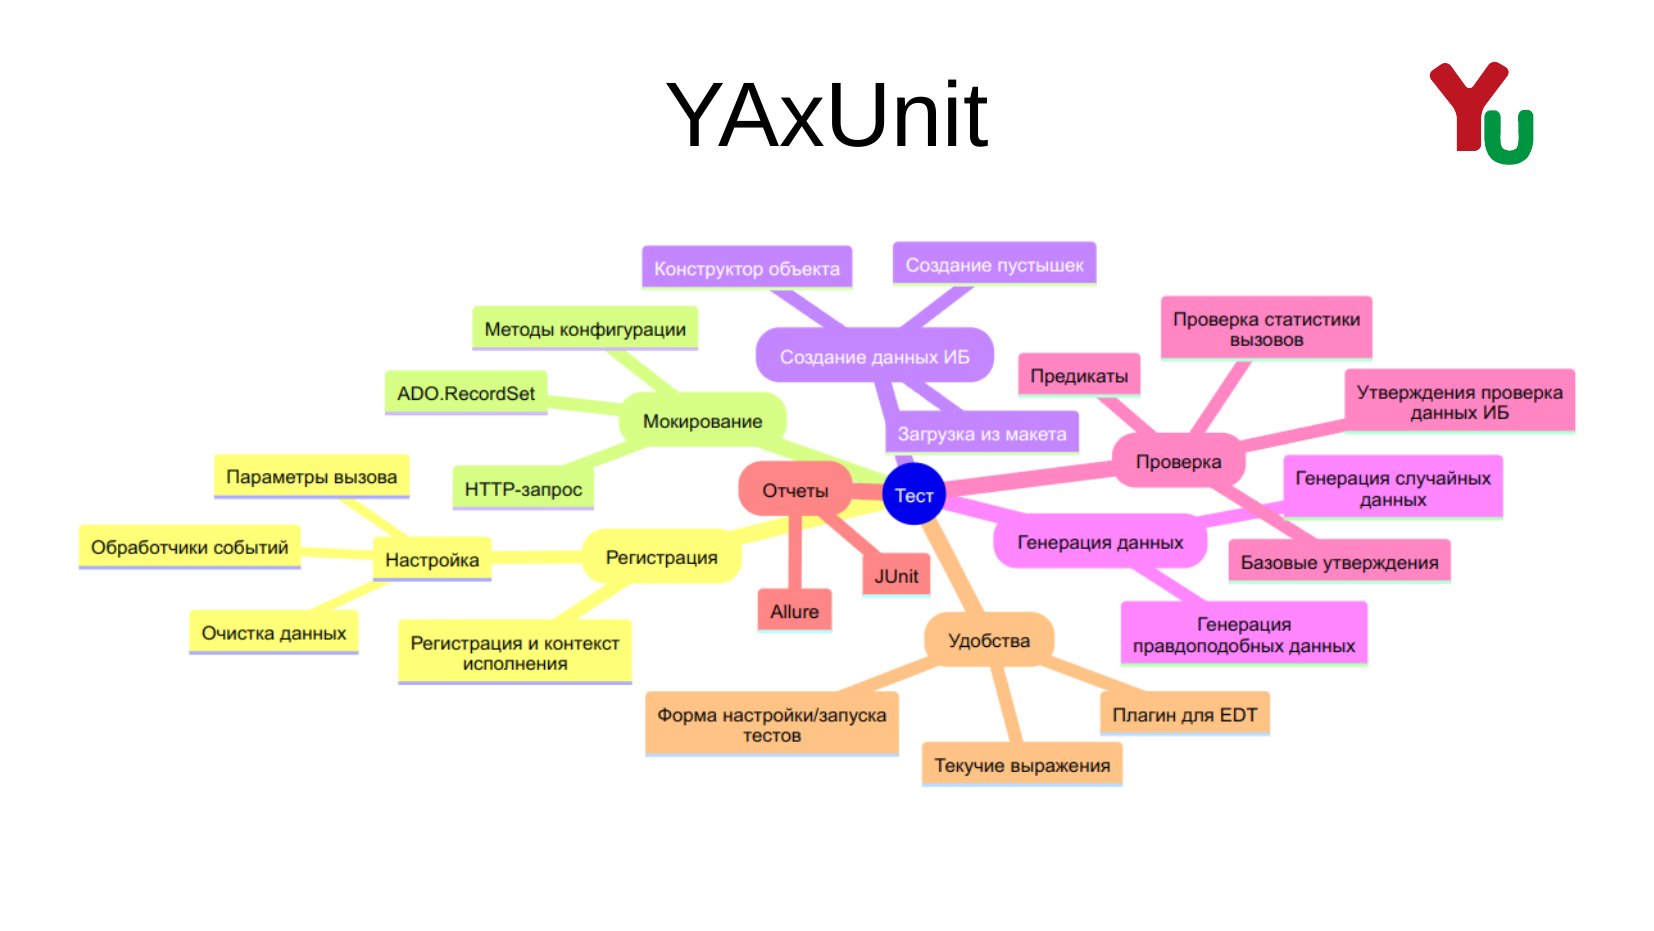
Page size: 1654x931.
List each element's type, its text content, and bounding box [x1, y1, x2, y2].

picture [1427, 59, 1536, 167]
title YAxUnit [82, 37, 1571, 193]
picture [67, 230, 1583, 796]
